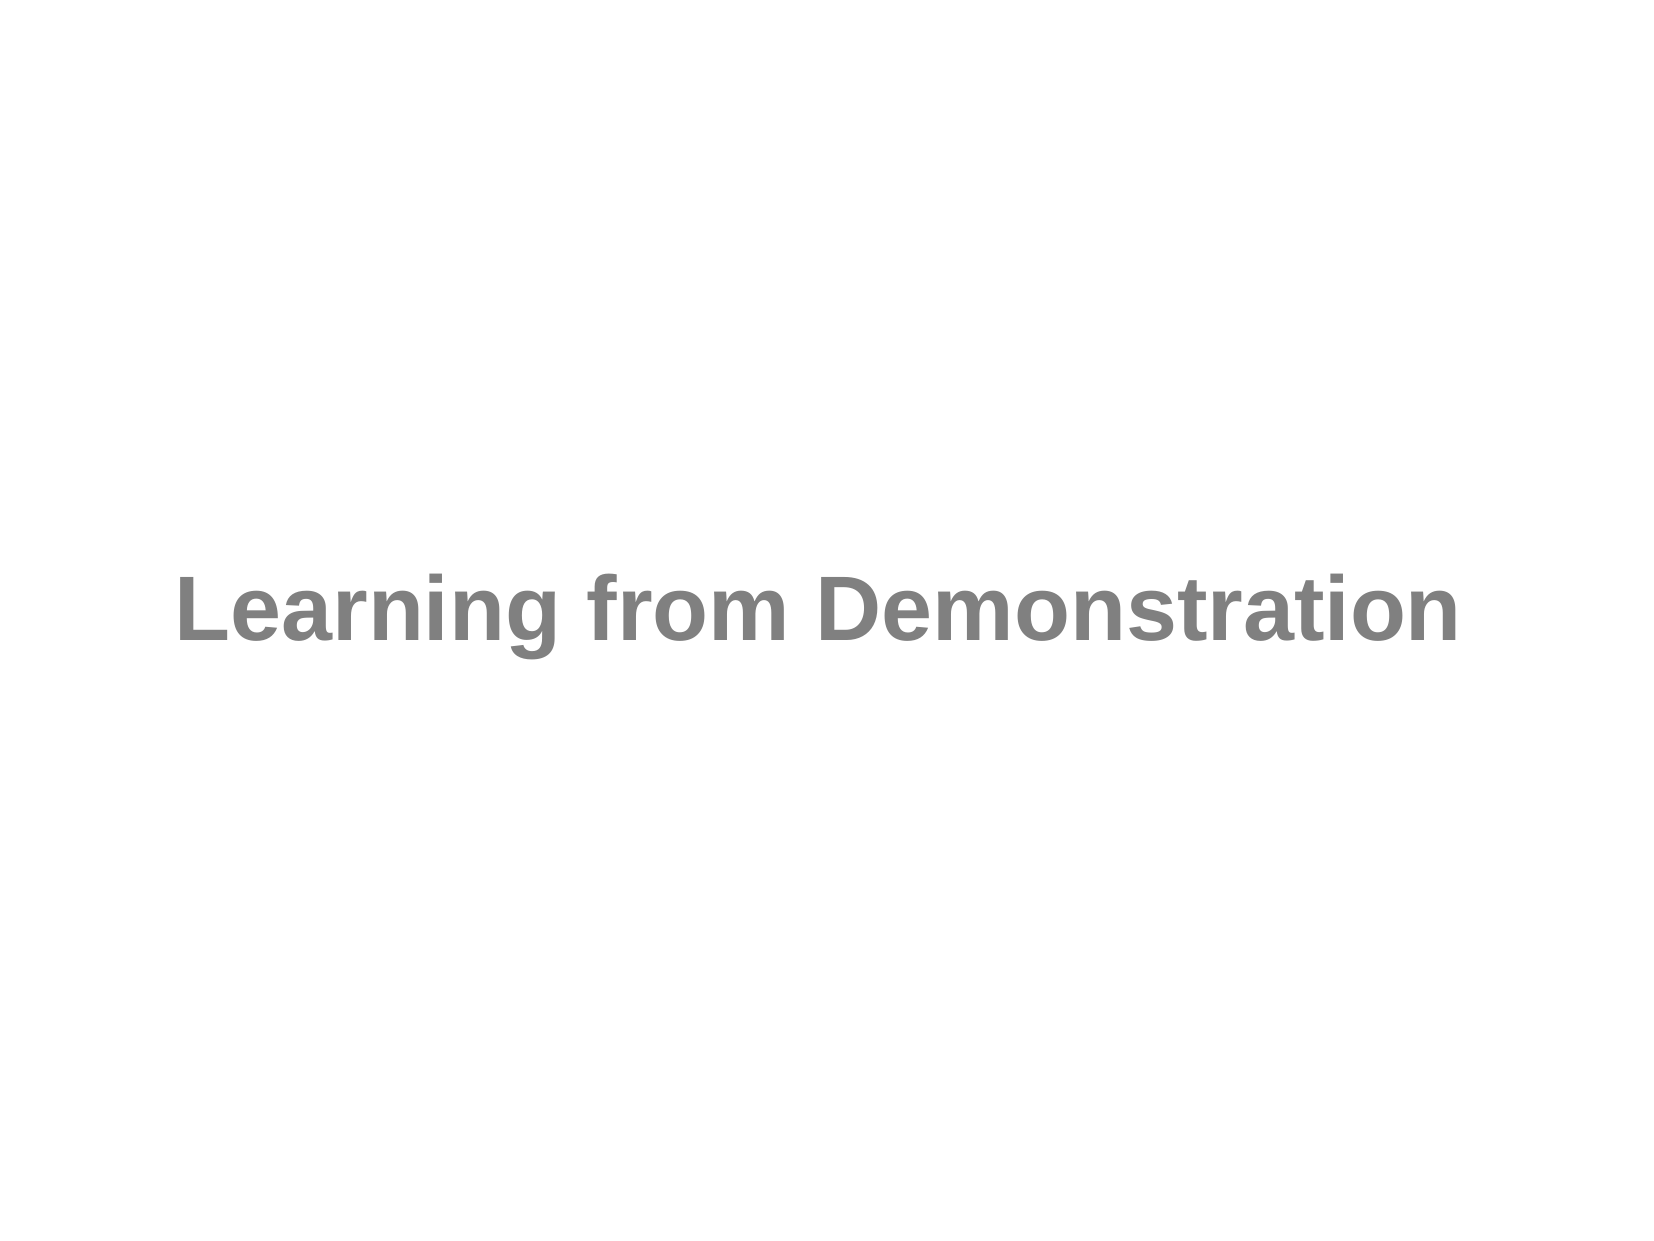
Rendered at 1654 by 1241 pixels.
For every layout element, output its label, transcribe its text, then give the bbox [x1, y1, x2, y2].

title Learning from Demonstration [75, 505, 1564, 713]
